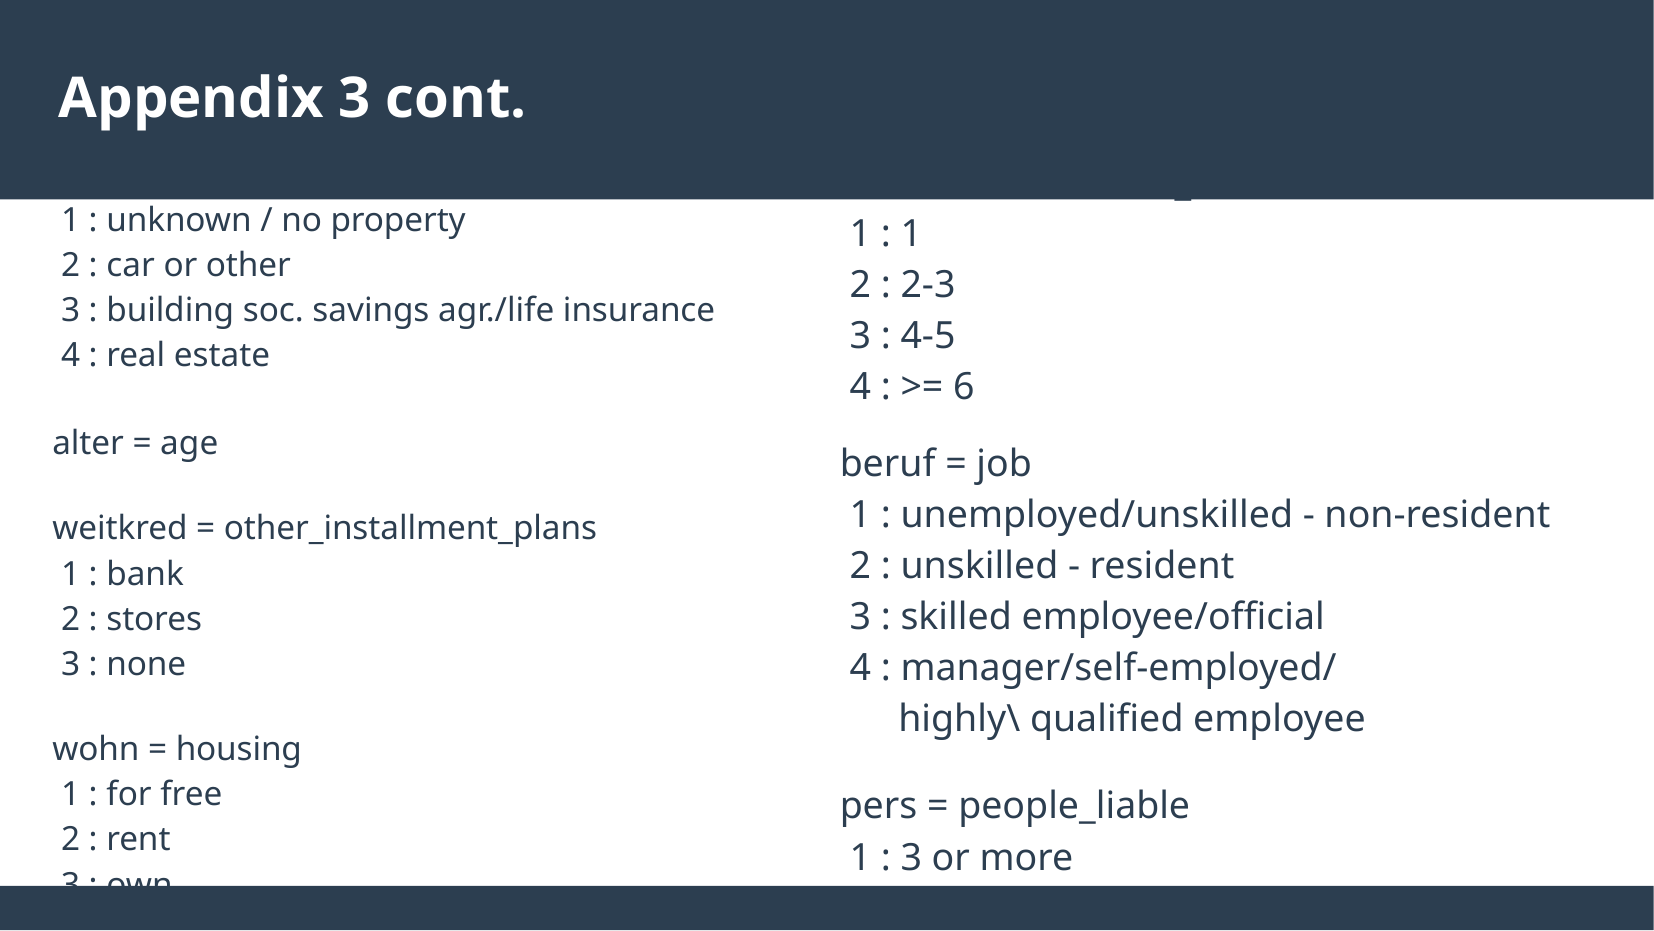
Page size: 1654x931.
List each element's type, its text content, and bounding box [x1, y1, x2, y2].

title Appendix 3 cont. [59, 37, 1595, 155]
text_box verm = property 1 : unknown / no property 2 : car or other 3 : building soc. savings agr./life insurance 4 : real estate alter = age weitkred = other_installment_plans 1 : bank 2 : stores 3 : none wohn = housing 1 : for free 2 : rent 3 : own [37, 154, 826, 902]
text_box bishkred = number_credits 1 : 1 2 : 2-3 3 : 4-5 4 : >= 6 beruf = job 1 : unemployed/unskilled - non-resident 2 : unskilled - resident 3 : skilled employee/official 4 : manager/self-employed/ highly\ qualified employee pers = people_liable 1 : 3 or more 2 : 0 to 2 [825, 187, 1654, 901]
